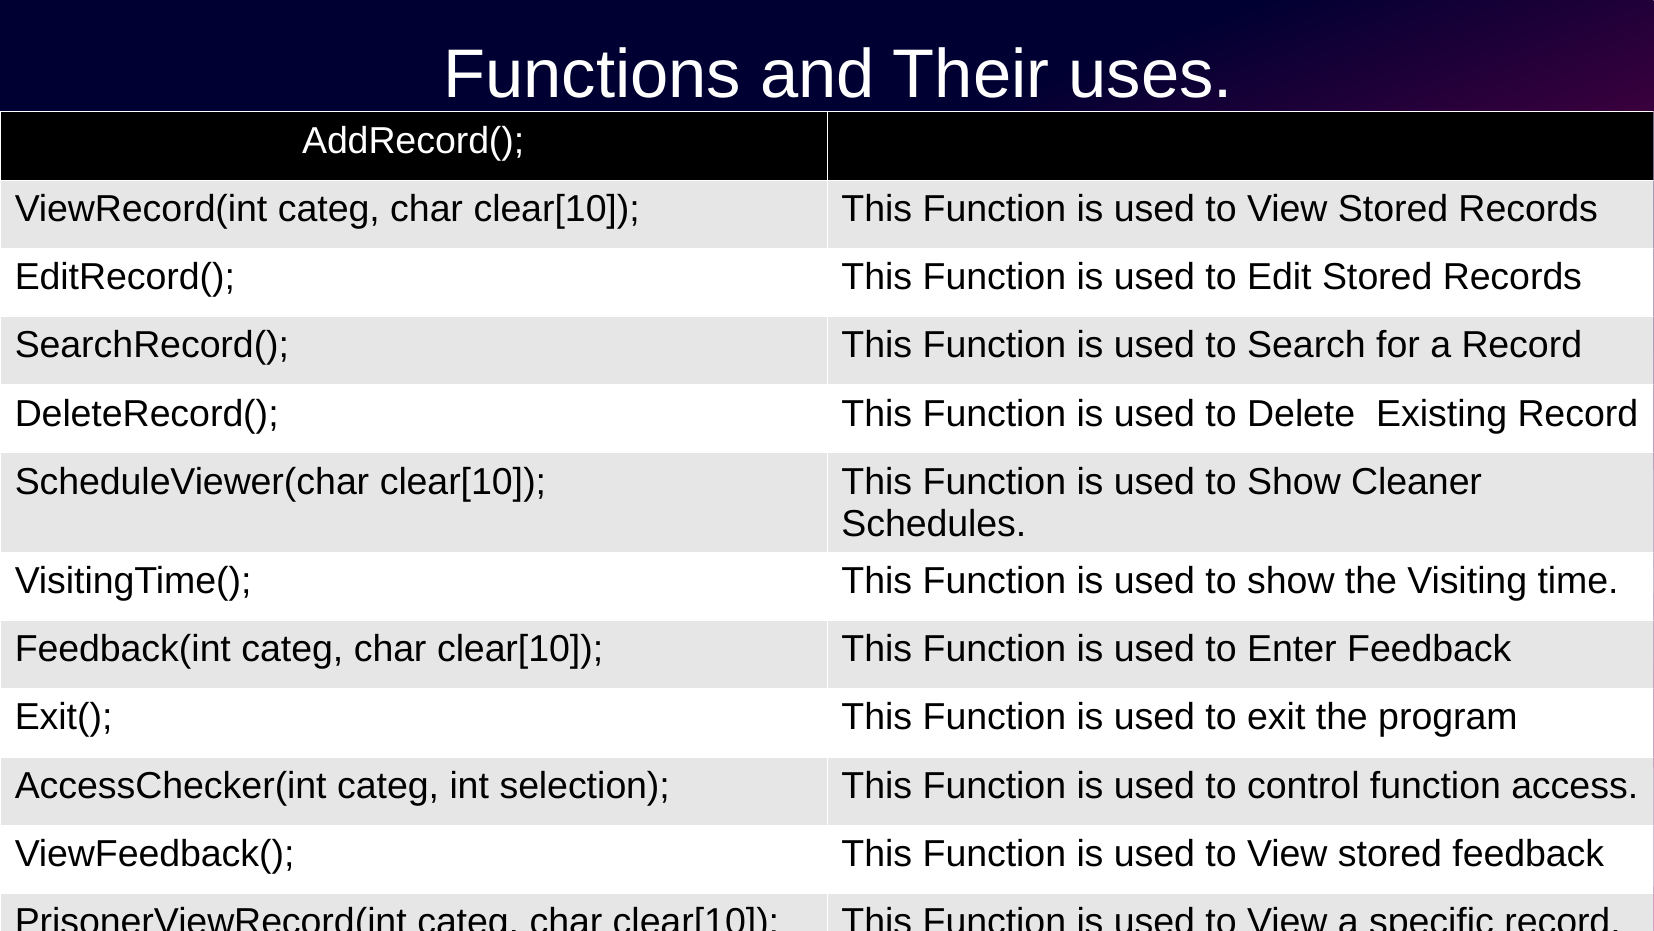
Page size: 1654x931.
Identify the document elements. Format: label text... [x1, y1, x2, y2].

table_cell SearchRecord(); [1, 317, 827, 384]
table_cell This Function is used to View Stored Records [828, 181, 1653, 248]
table_cell This Function is used to control function access. [828, 758, 1653, 825]
table_cell This Function is used to Search for a Record [828, 317, 1653, 384]
table_header AddRecord(); [1, 112, 827, 180]
table_cell AccessChecker(int categ, int selection); [1, 758, 827, 825]
table_cell This Function is used to show the Visiting time. [828, 553, 1653, 620]
table_cell PrisonerViewRecord(int categ, char clear[10]); [1, 894, 827, 931]
table_cell This Function is used to Edit Stored Records [828, 249, 1653, 316]
table_cell This Function is used to exit the program [828, 689, 1653, 757]
table_cell This Function is used to Delete Existing Record [828, 385, 1653, 452]
table_cell DeleteRecord(); [1, 385, 827, 452]
table_cell Exit(); [1, 689, 827, 757]
table_cell ViewFeedback(); [1, 826, 827, 893]
table_cell This Function is used to Show Cleaner Schedules. [828, 453, 1653, 552]
table_header [828, 112, 1653, 180]
table_cell Feedback(int categ, char clear[10]); [1, 621, 827, 688]
table_cell ViewRecord(int categ, char clear[10]); [1, 181, 827, 248]
table_cell VisitingTime(); [1, 553, 827, 620]
table_cell ScheduleViewer(char clear[10]); [1, 453, 827, 552]
table_cell This Function is used to View stored feedback [828, 826, 1653, 893]
table_cell This Function is used to Enter Feedback [828, 621, 1653, 688]
title Functions and Their uses. [262, 0, 1415, 111]
table_cell This Function is used to View a specific record. [828, 894, 1653, 931]
table_cell EditRecord(); [1, 249, 827, 316]
